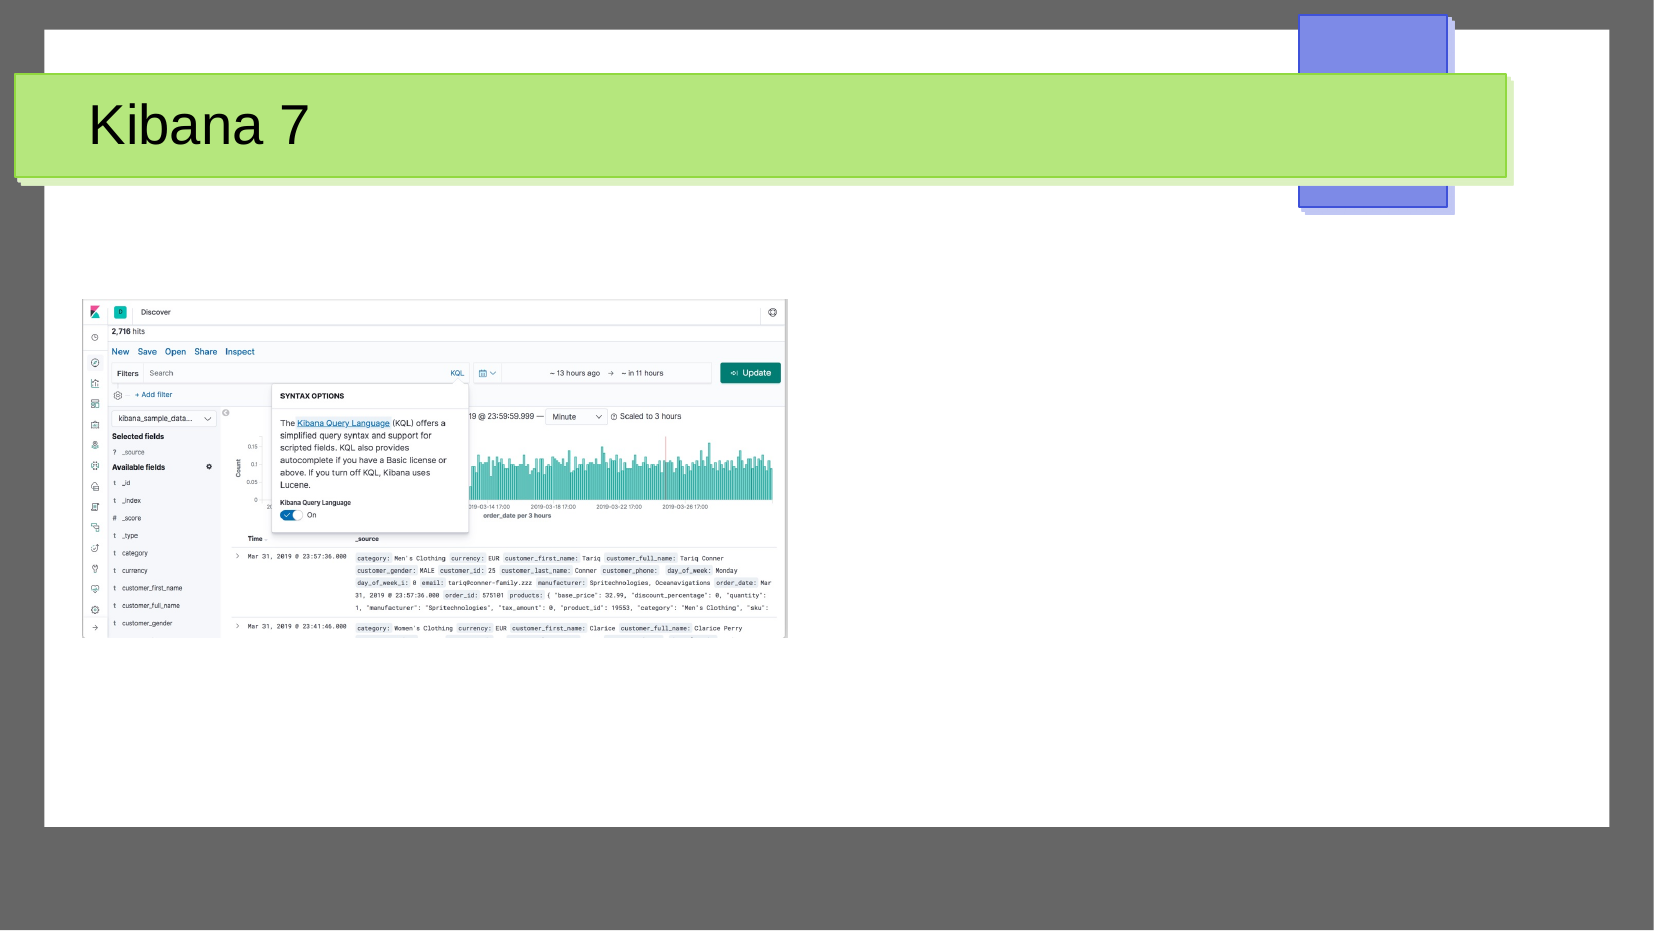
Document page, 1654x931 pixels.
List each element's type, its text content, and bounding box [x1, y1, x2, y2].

picture [82, 299, 788, 638]
title Kibana 7 [88, 73, 1506, 178]
